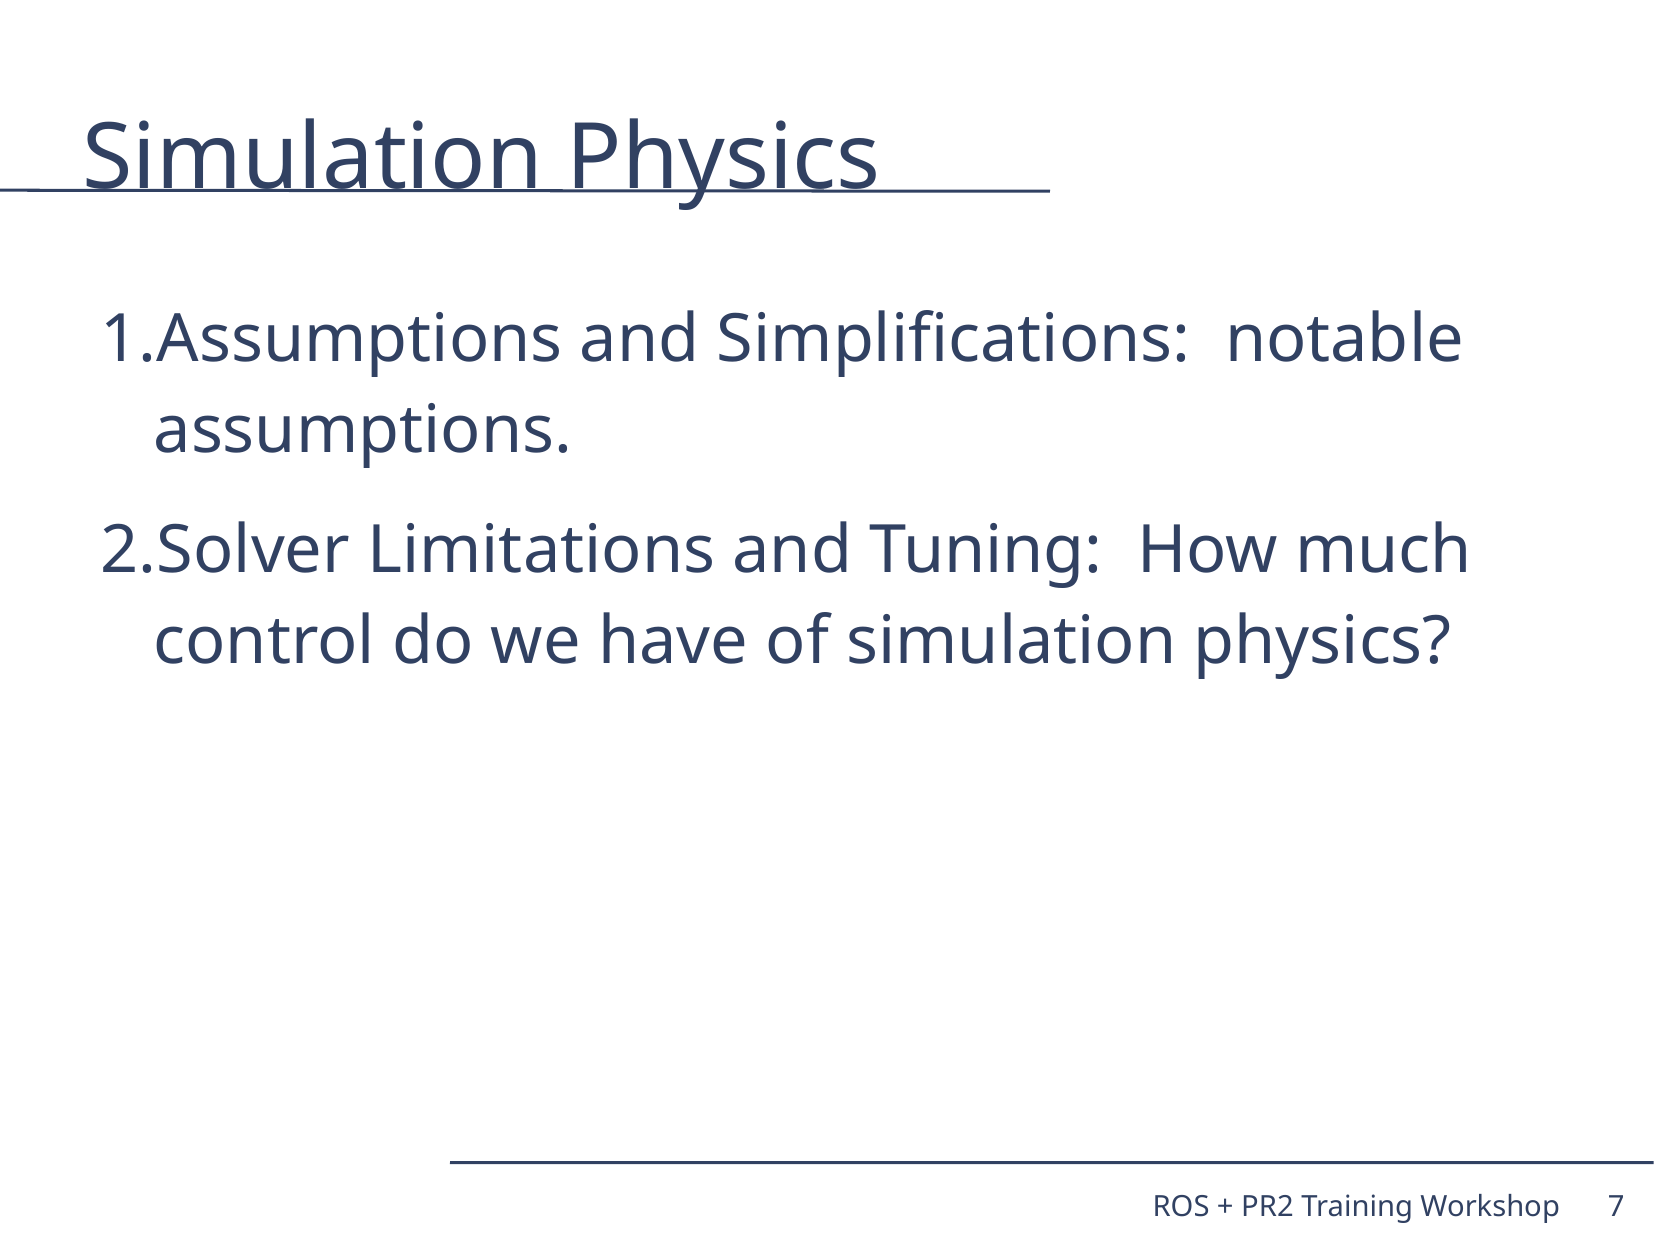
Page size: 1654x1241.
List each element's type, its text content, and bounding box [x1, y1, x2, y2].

title Simulation Physics [82, 56, 1571, 250]
list Assumptions and Simplifications: notable assumptions. Solver Limitations and Tuning: How much control do we have of simulation physics? [82, 290, 1571, 1109]
